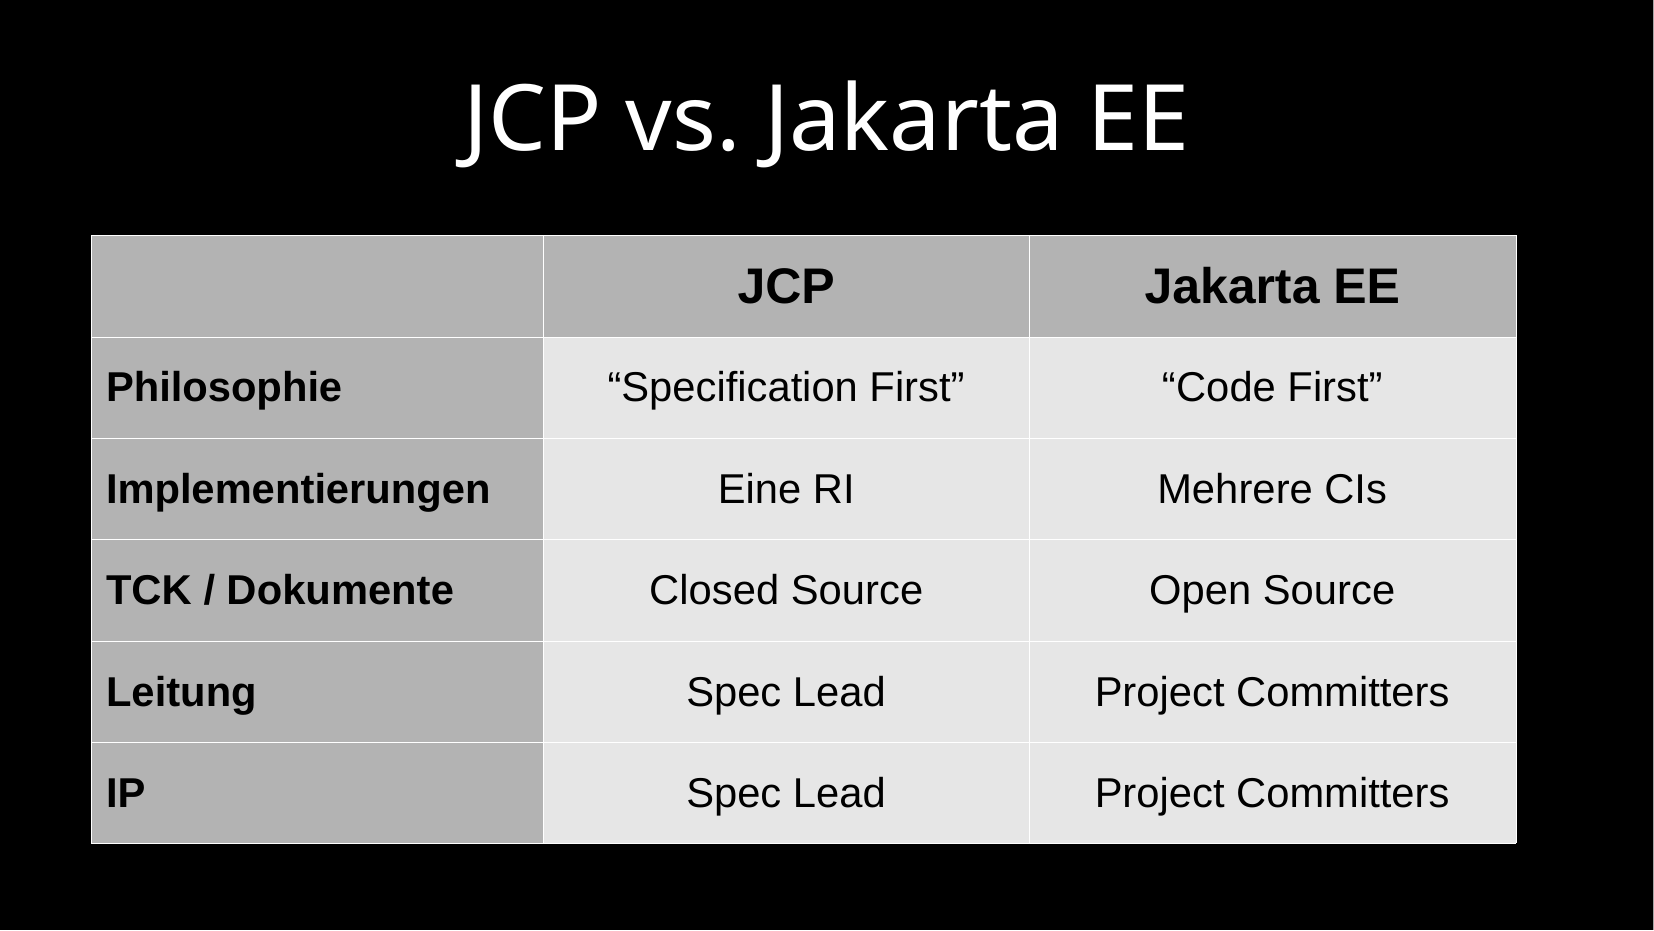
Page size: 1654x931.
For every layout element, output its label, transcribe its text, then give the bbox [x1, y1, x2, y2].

table_cell Project Committers [1030, 642, 1516, 742]
table_cell Project Committers [1030, 743, 1516, 843]
table_cell TCK / Dokumente [92, 540, 543, 641]
table_cell Philosophie [92, 338, 543, 438]
table_cell IP [92, 743, 543, 843]
table_header [92, 236, 543, 337]
title JCP vs. Jakarta EE [82, 37, 1571, 193]
table_cell “Specification First” [544, 338, 1029, 438]
table_cell Mehrere CIs [1030, 439, 1516, 539]
table_cell Open Source [1030, 540, 1516, 641]
table_header Jakarta EE [1030, 236, 1516, 337]
table_cell Spec Lead [544, 743, 1029, 843]
table_header JCP [544, 236, 1029, 337]
table_cell Closed Source [544, 540, 1029, 641]
table_cell “Code First” [1030, 338, 1516, 438]
table_cell Implementierungen [92, 439, 543, 539]
table_cell Spec Lead [544, 642, 1029, 742]
table_cell Eine RI [544, 439, 1029, 539]
table_cell Leitung [92, 642, 543, 742]
